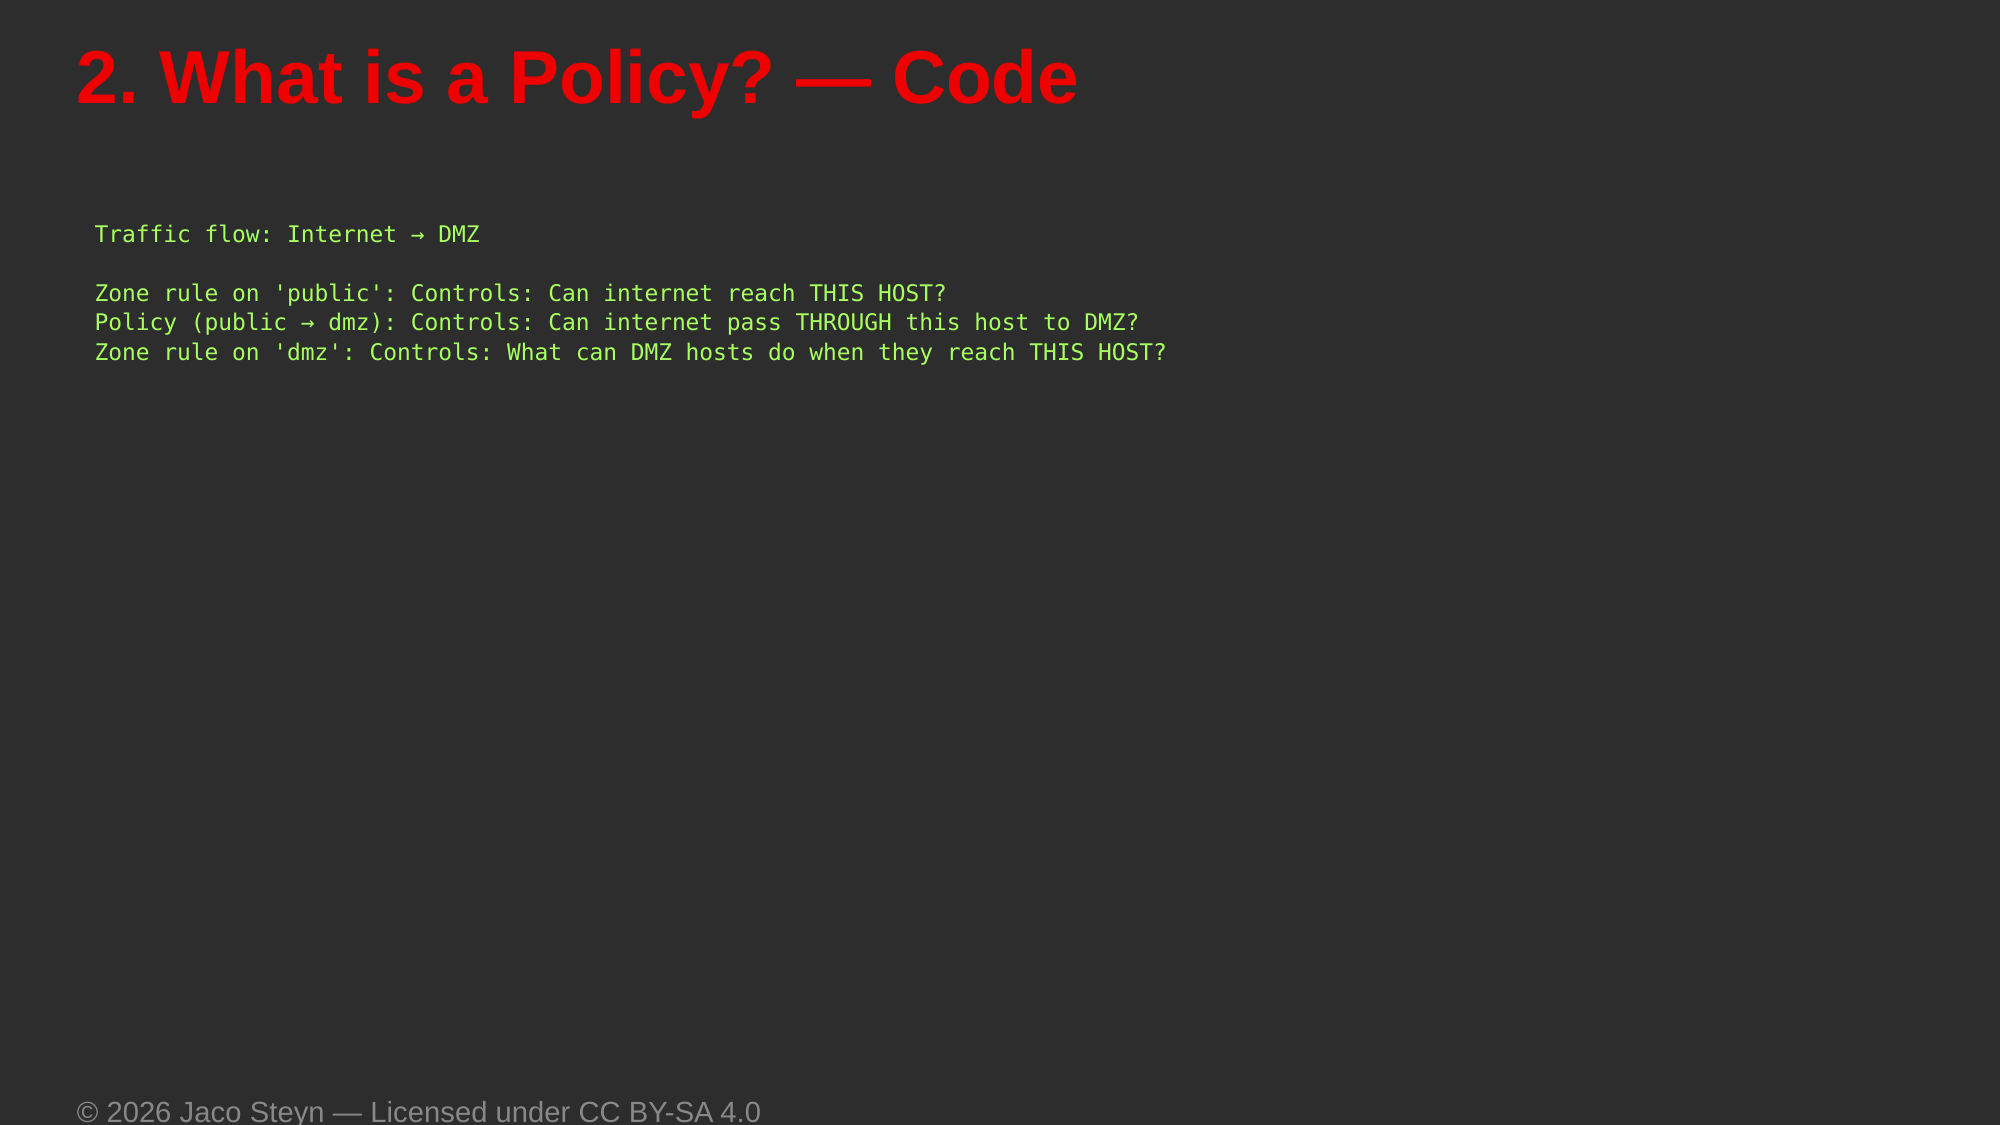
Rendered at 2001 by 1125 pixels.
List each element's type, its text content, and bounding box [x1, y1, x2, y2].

text_box © 2026 Jaco Steyn — Licensed under CC BY-SA 4.0 [59, 1083, 1942, 1120]
text_box 2. What is a Policy? — Code [59, 23, 1942, 178]
text_box Traffic flow: Internet → DMZ Zone rule on 'public': Controls: Can internet reach THIS HOST? Policy (public → dmz): Controls: Can internet pass THROUGH this host to DMZ? Zone rule on 'dmz': Controls: What can DMZ hosts do when they reach THIS HOST? [59, 194, 1942, 1052]
